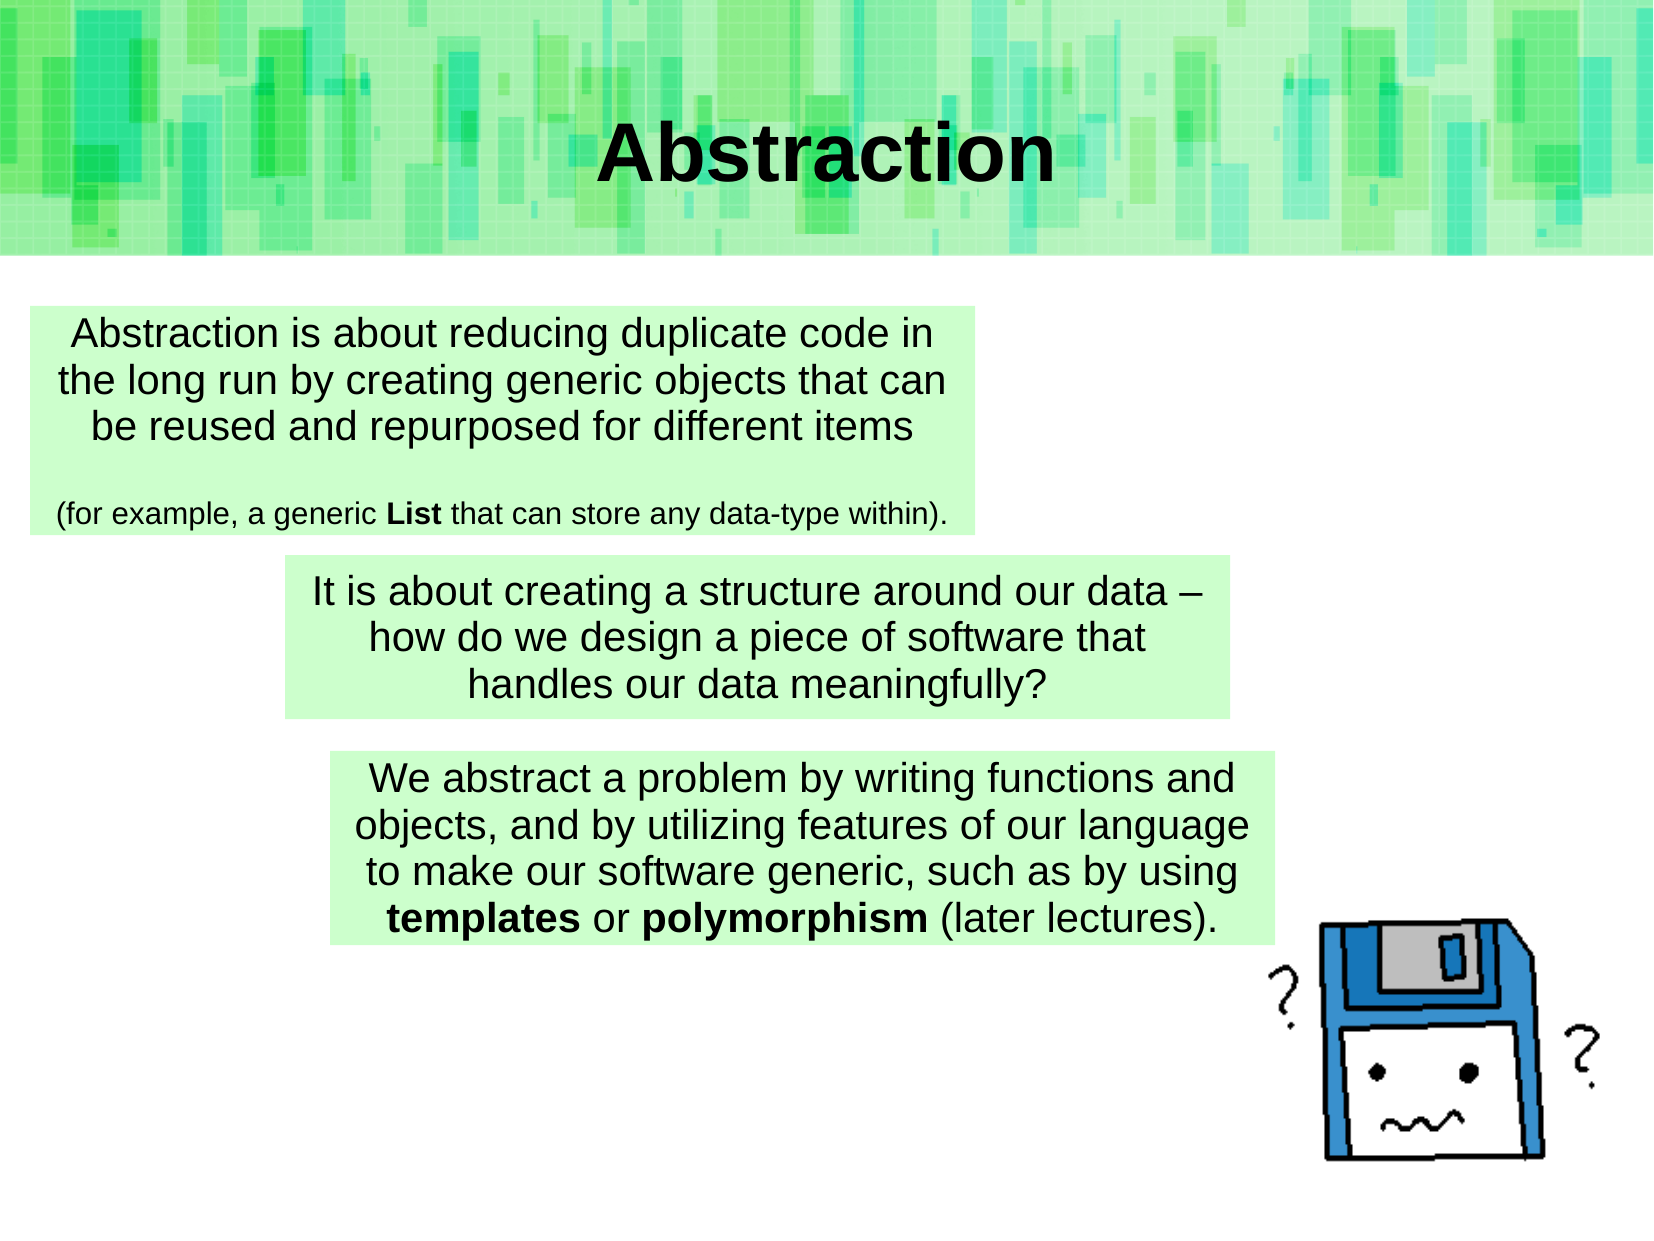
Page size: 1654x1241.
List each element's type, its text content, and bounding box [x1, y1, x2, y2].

text_box Abstraction is about reducing duplicate code in the long run by creating generic objects that can be reused and repurposed for different items (for example, a generic List that can store any data-type within). [30, 305, 976, 536]
title Abstraction [82, 49, 1571, 257]
picture [0, 0, 1654, 1241]
text_box We abstract a problem by writing functions and objects, and by utilizing features of our language to make our software generic, such as by using templates or polymorphism (later lectures). [330, 750, 1276, 946]
text_box It is about creating a structure around our data – how do we design a piece of software that handles our data meaningfully? [285, 555, 1231, 720]
